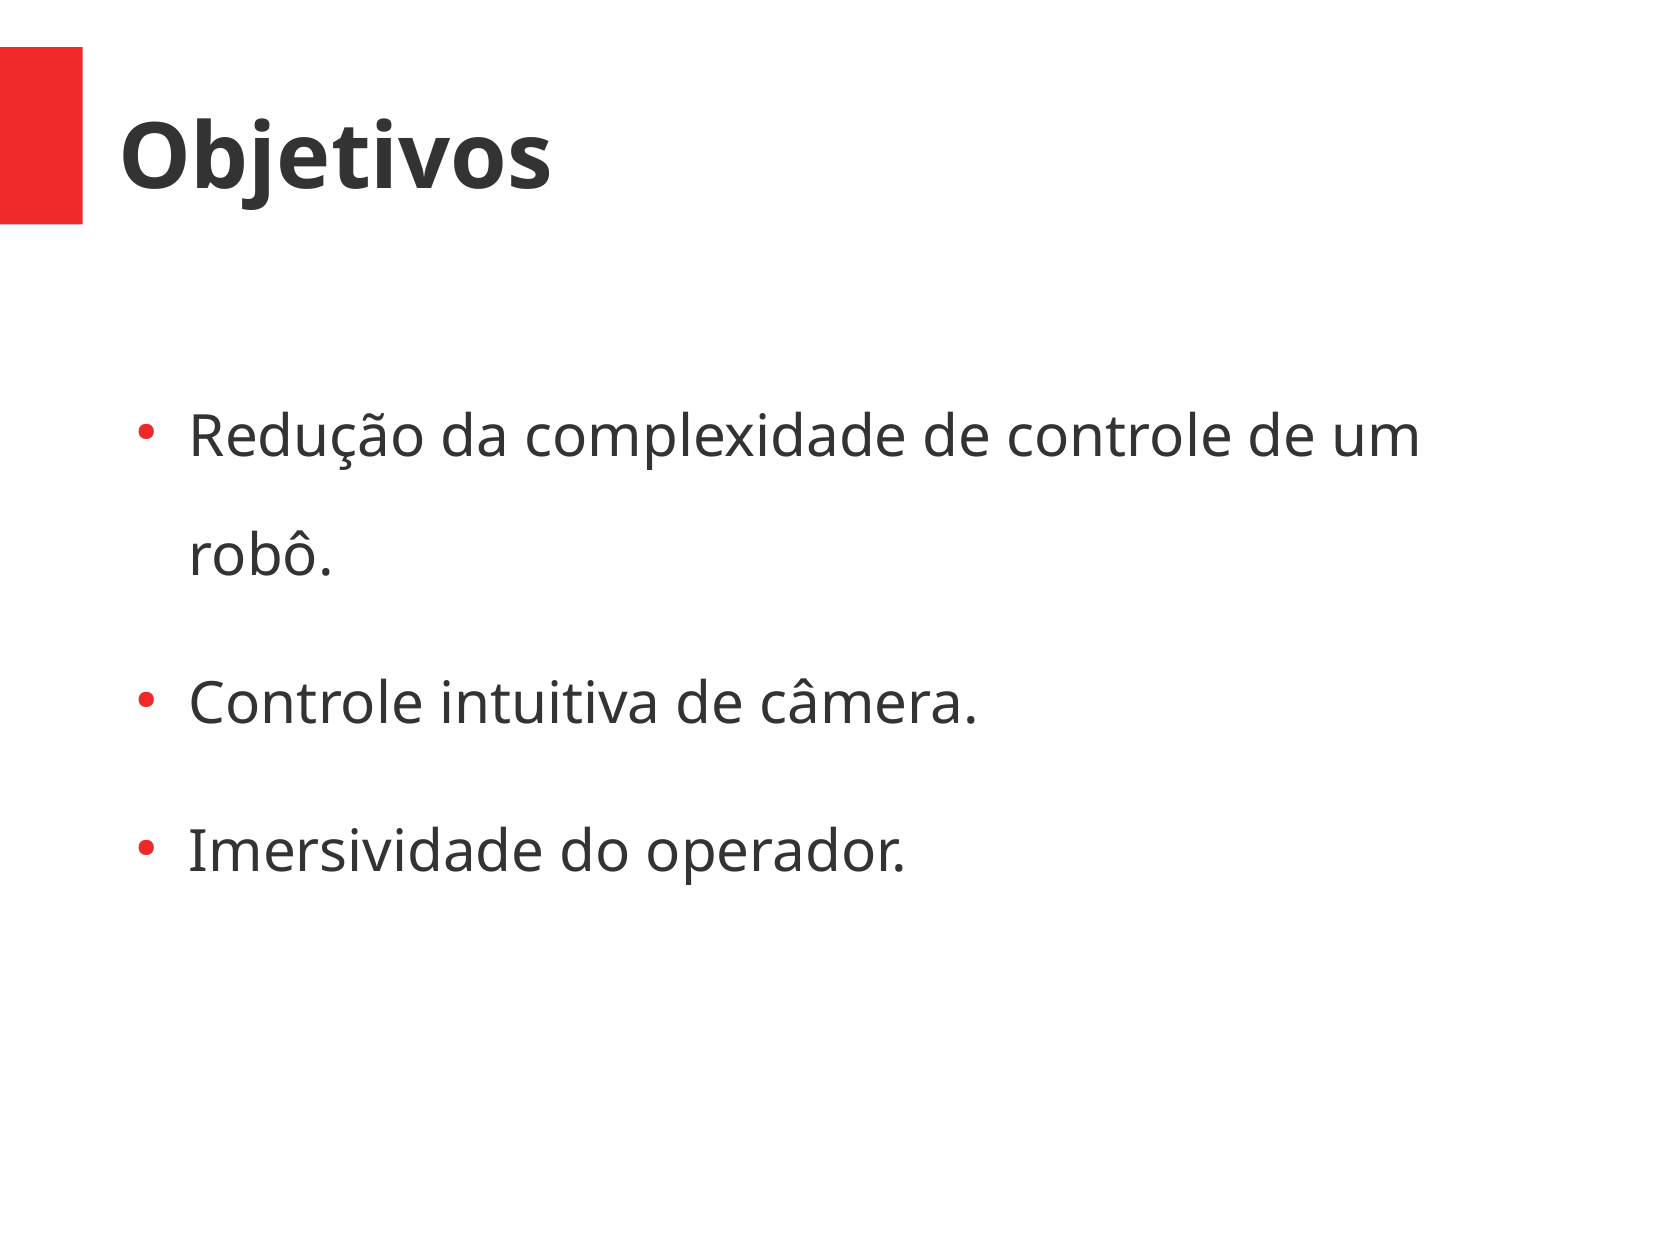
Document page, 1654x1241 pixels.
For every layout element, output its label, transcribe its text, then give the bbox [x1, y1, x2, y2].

list Redução da complexidade de controle de um robô. Controle intuitiva de câmera. Imersividade do operador. [118, 354, 1536, 1074]
title Objetivos [118, 49, 1571, 257]
